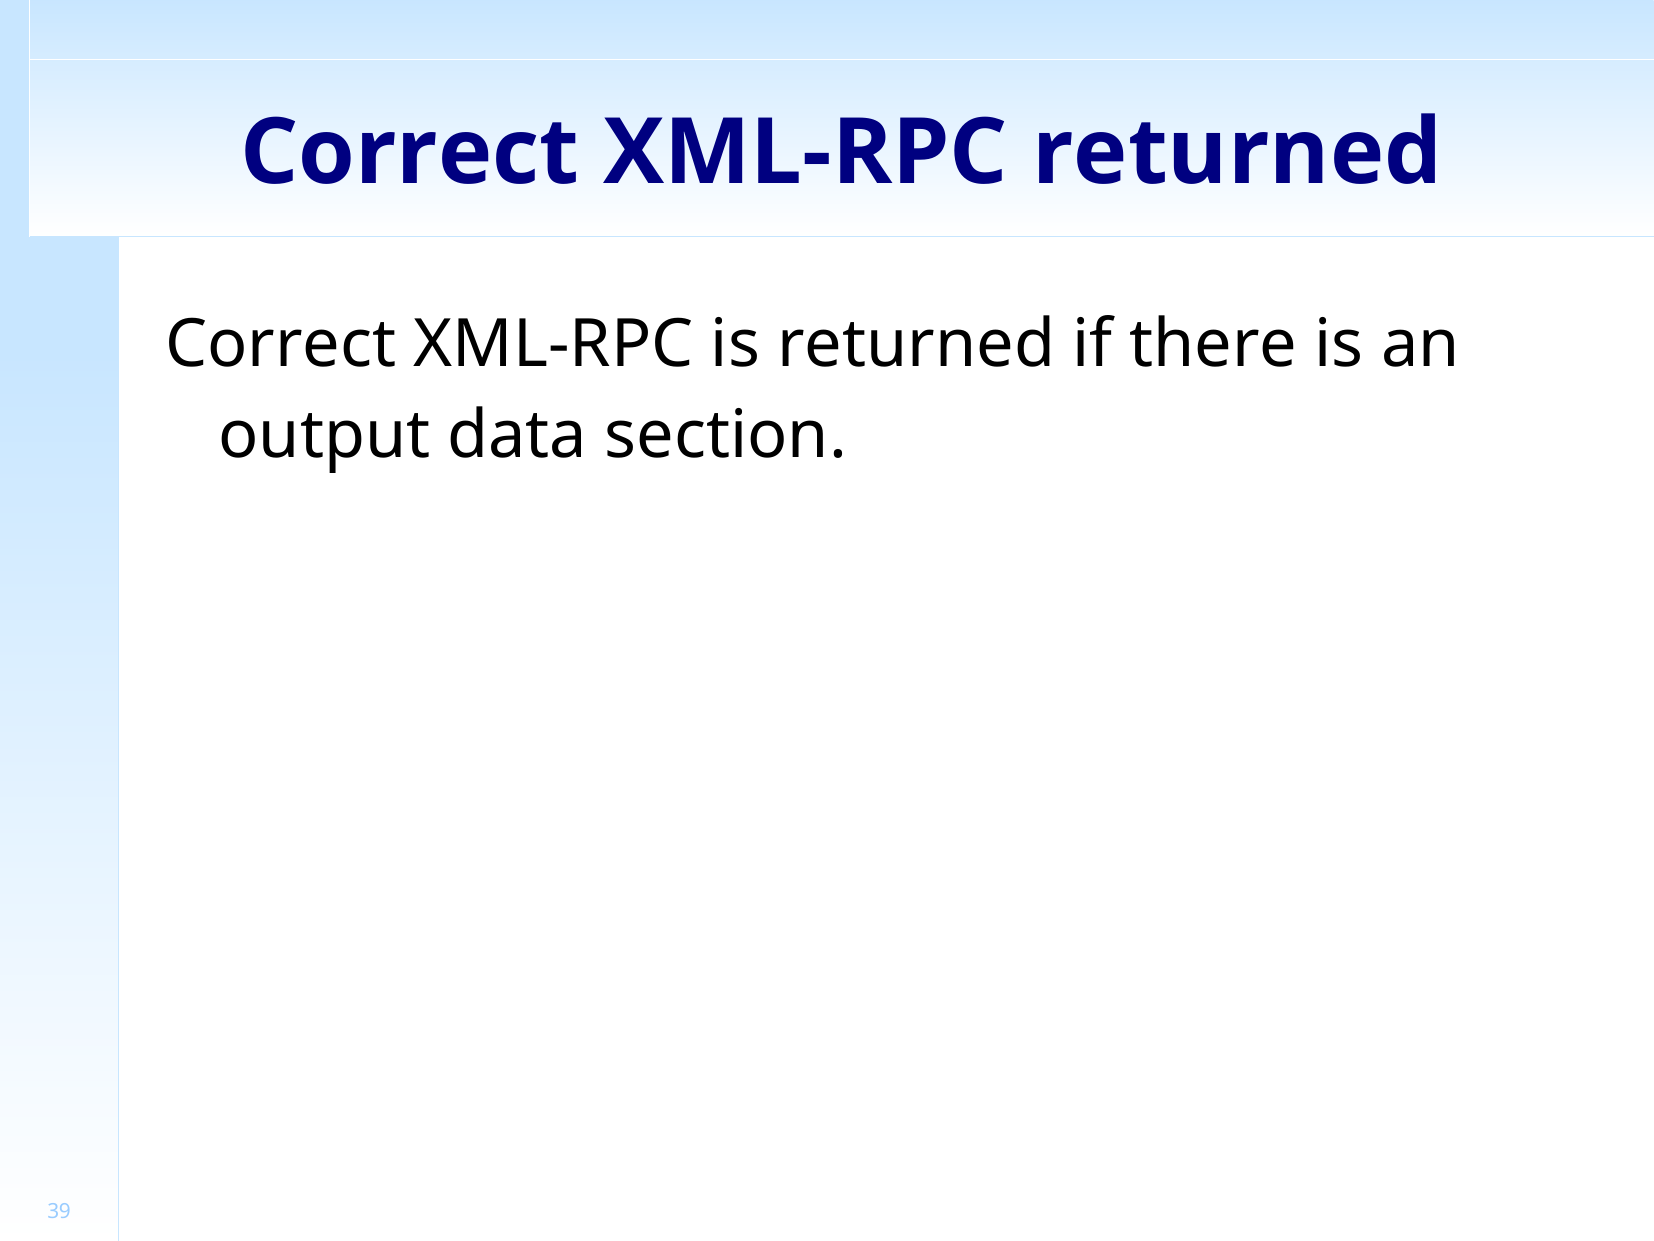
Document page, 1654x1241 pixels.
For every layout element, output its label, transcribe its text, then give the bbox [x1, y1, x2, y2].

title Correct XML-RPC returned [29, 59, 1654, 237]
list Correct XML-RPC is returned if there is an output data section. [147, 295, 1625, 1182]
